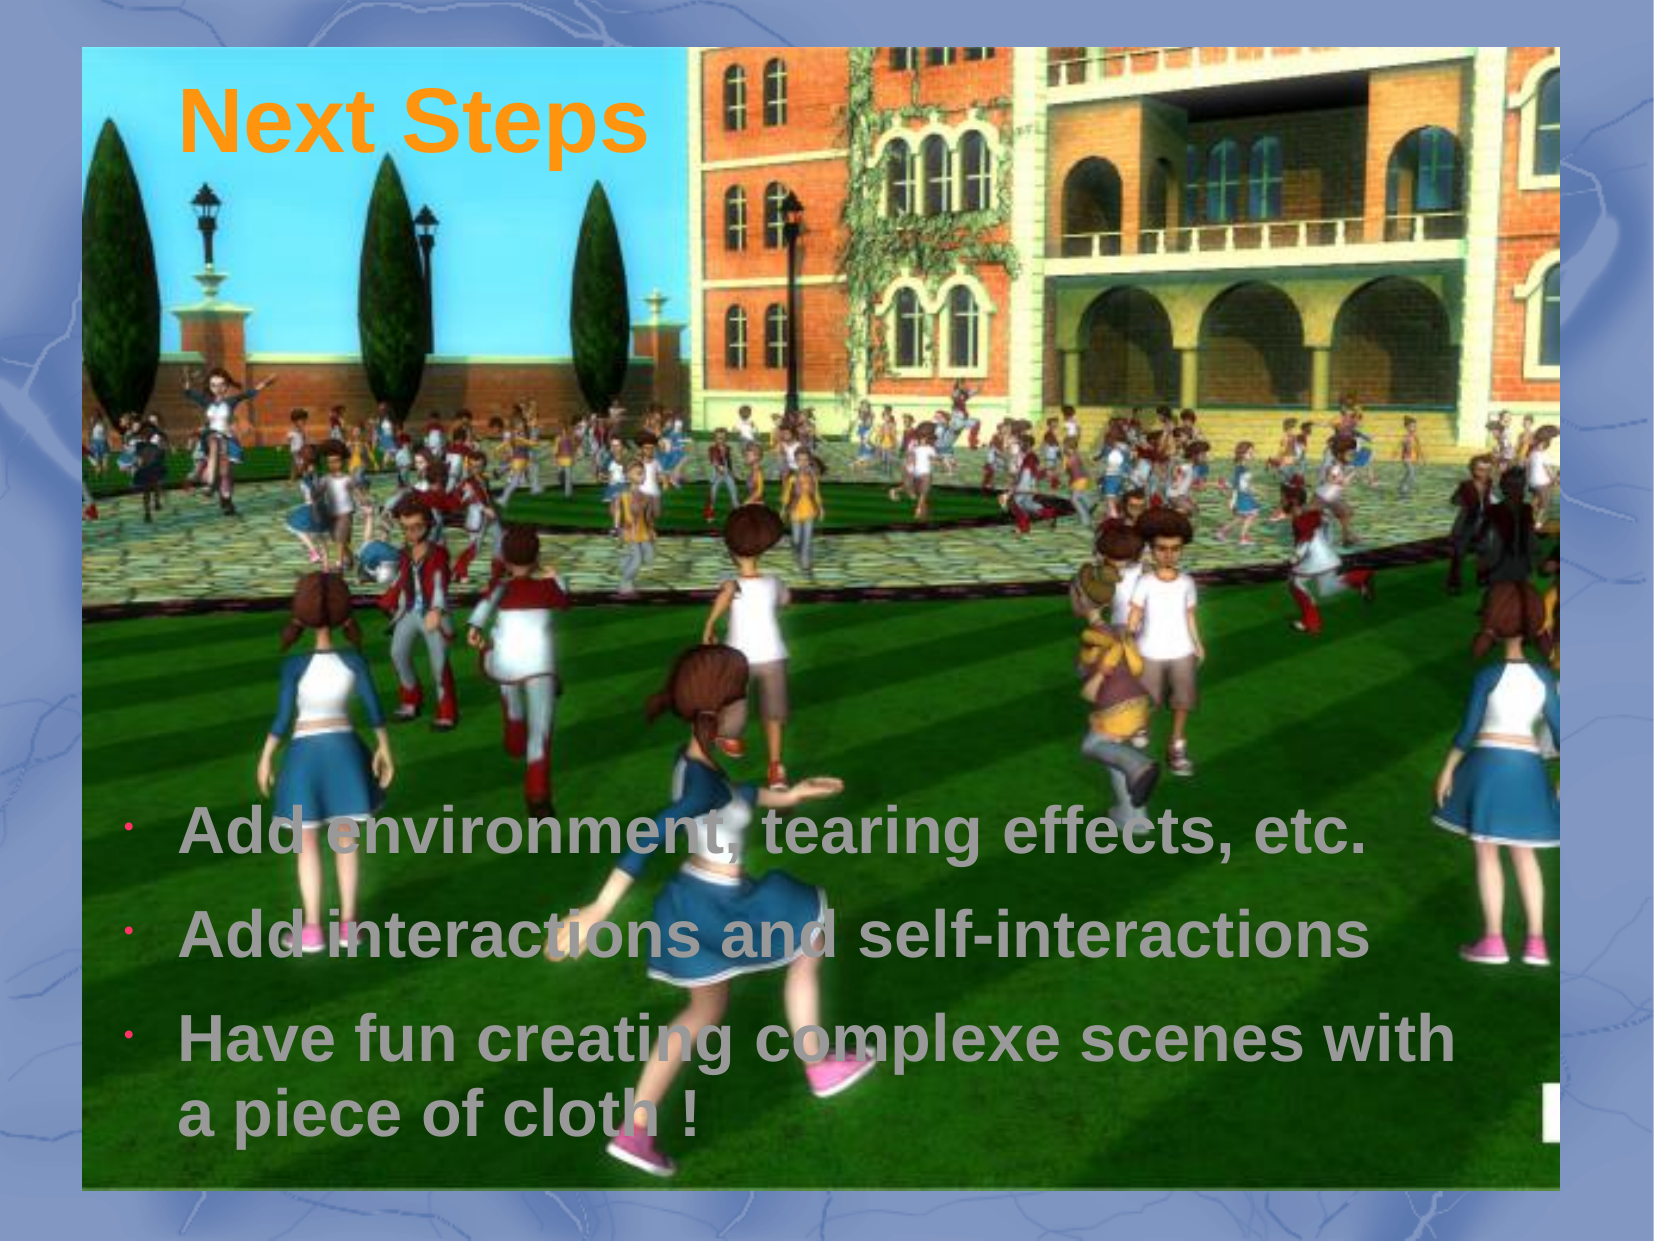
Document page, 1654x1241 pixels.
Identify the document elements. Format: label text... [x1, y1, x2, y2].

list Add environment, tearing effects, etc. Add interactions and self-interactions Have fun creating complexe scenes with a piece of cloth ! [106, 792, 1465, 1241]
title Next Steps [177, 17, 1595, 225]
picture [0, 0, 1654, 1241]
